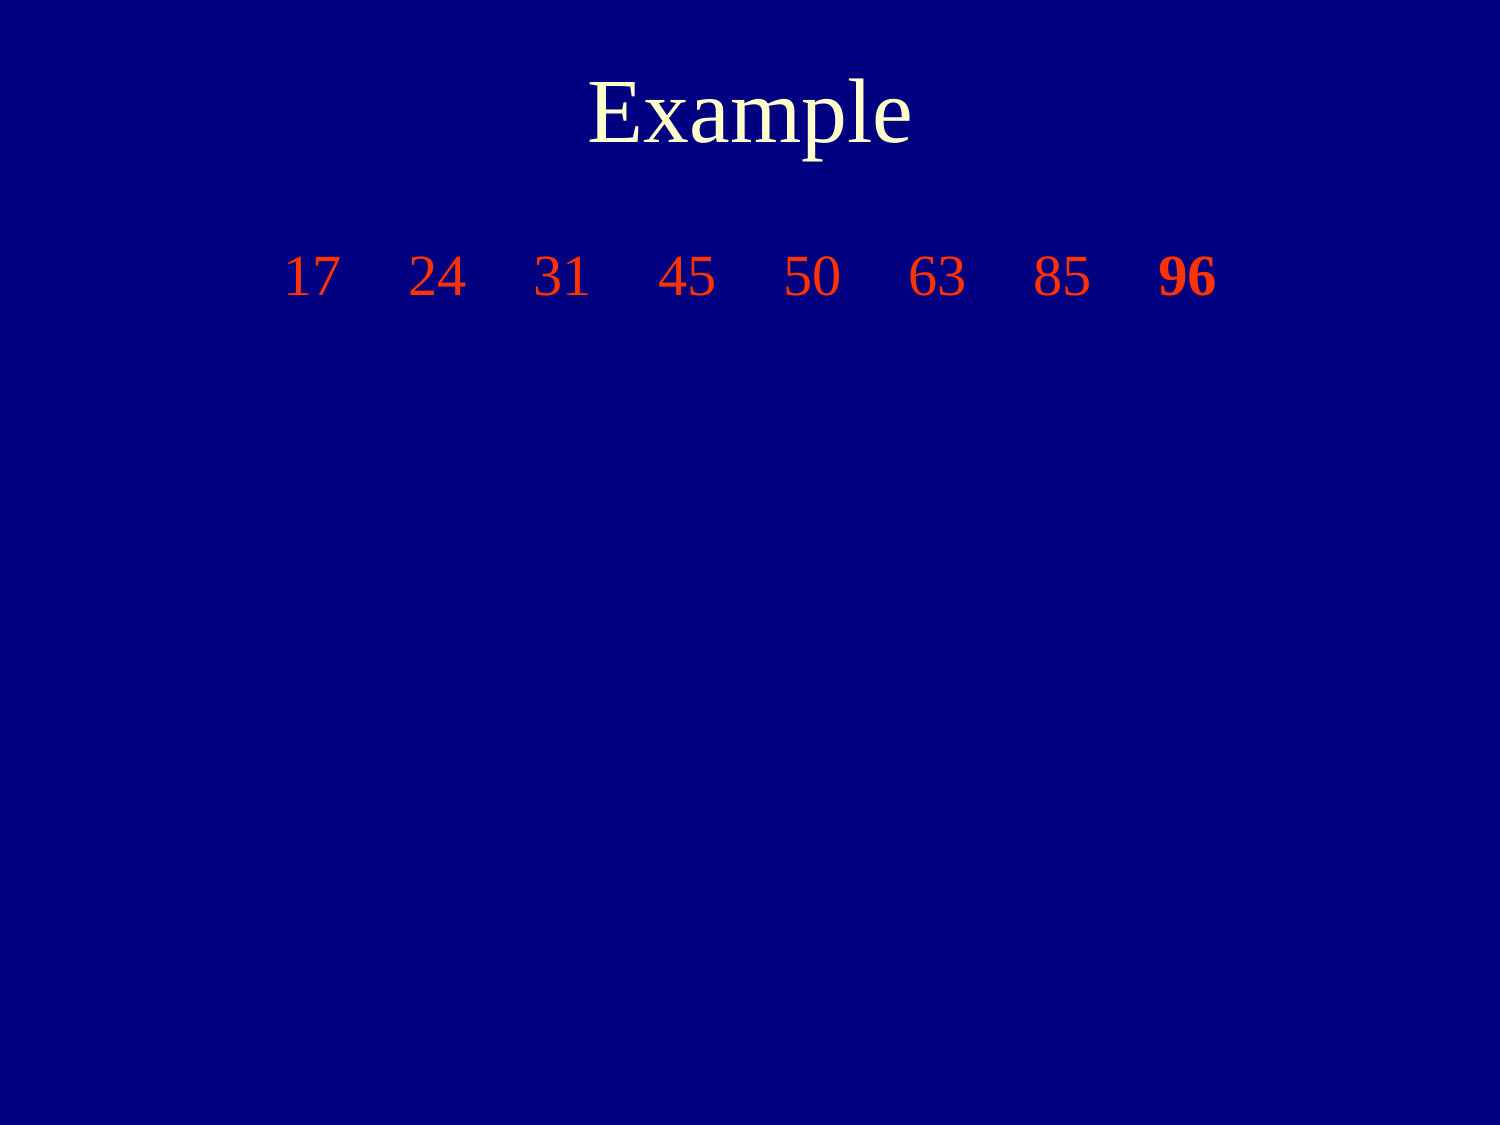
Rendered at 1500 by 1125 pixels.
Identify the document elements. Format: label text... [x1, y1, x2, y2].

table_header 45 [625, 229, 750, 325]
table_header 85 [1000, 229, 1125, 325]
table_header 63 [875, 229, 1000, 325]
table_header 50 [750, 229, 875, 325]
title Example [22, 43, 1480, 169]
table_header 96 [1125, 229, 1250, 325]
table_header 31 [500, 229, 625, 325]
table_header 24 [375, 229, 500, 325]
table_header 17 [250, 229, 375, 325]
